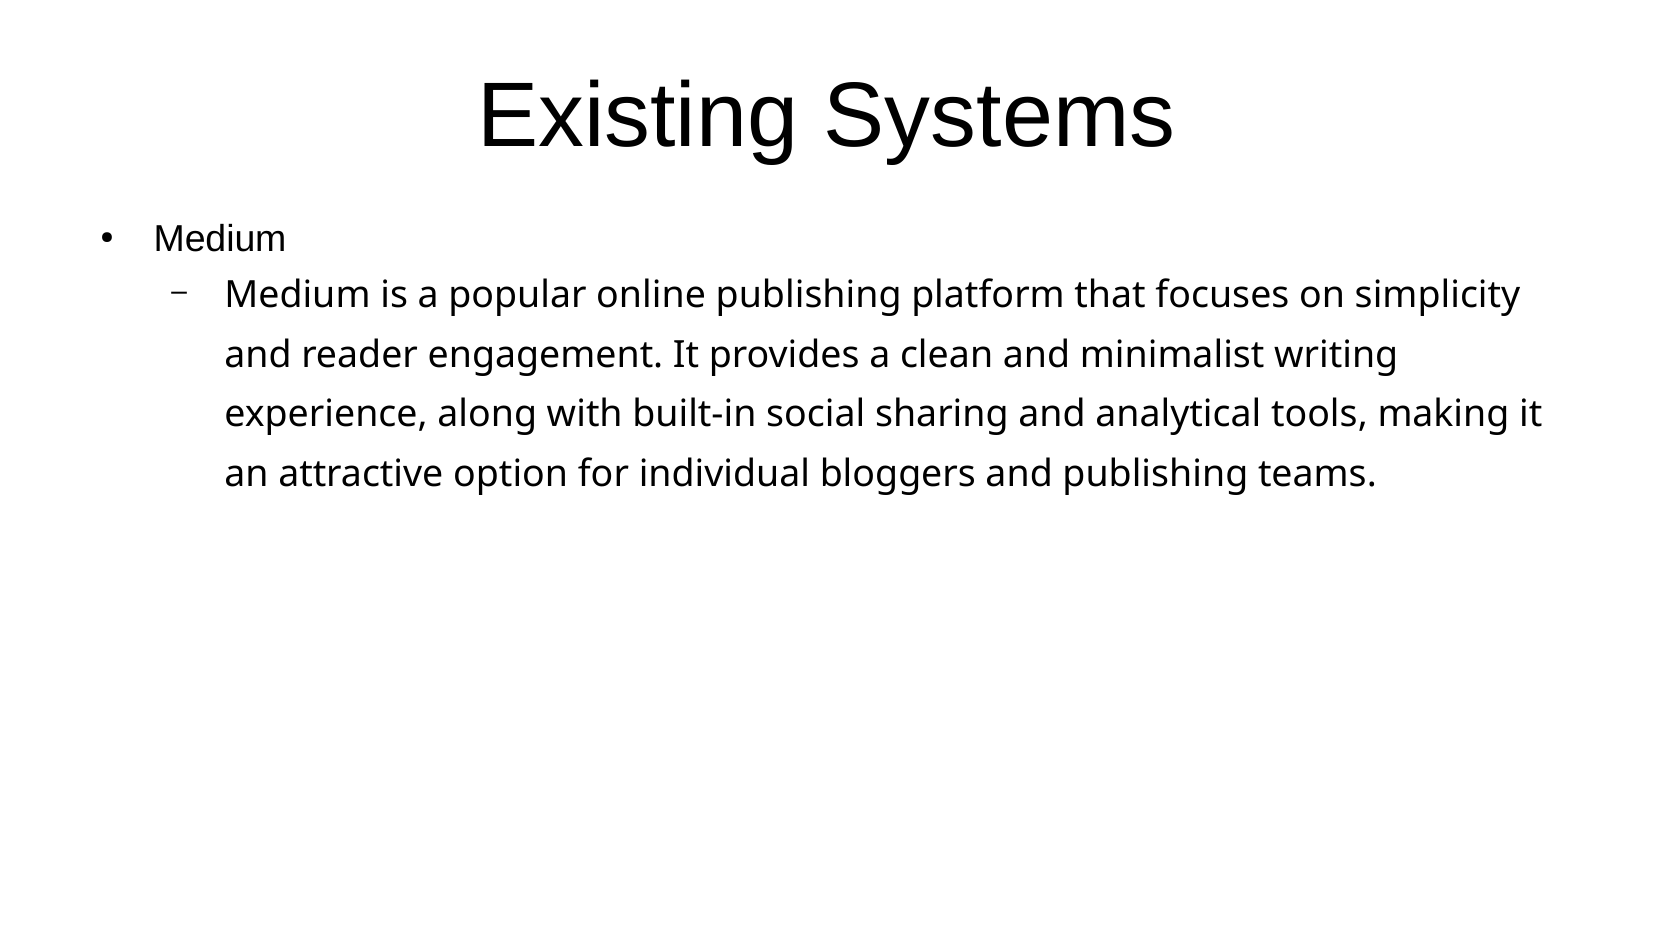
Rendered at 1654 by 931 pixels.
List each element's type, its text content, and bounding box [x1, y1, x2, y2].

list Medium Medium is a popular online publishing platform that focuses on simplicity and reader engagement. It provides a clean and minimalist writing experience, along with built-in social sharing and analytical tools, making it an attractive option for individual bloggers and publishing teams. [82, 217, 1571, 758]
title Existing Systems [82, 37, 1571, 193]
